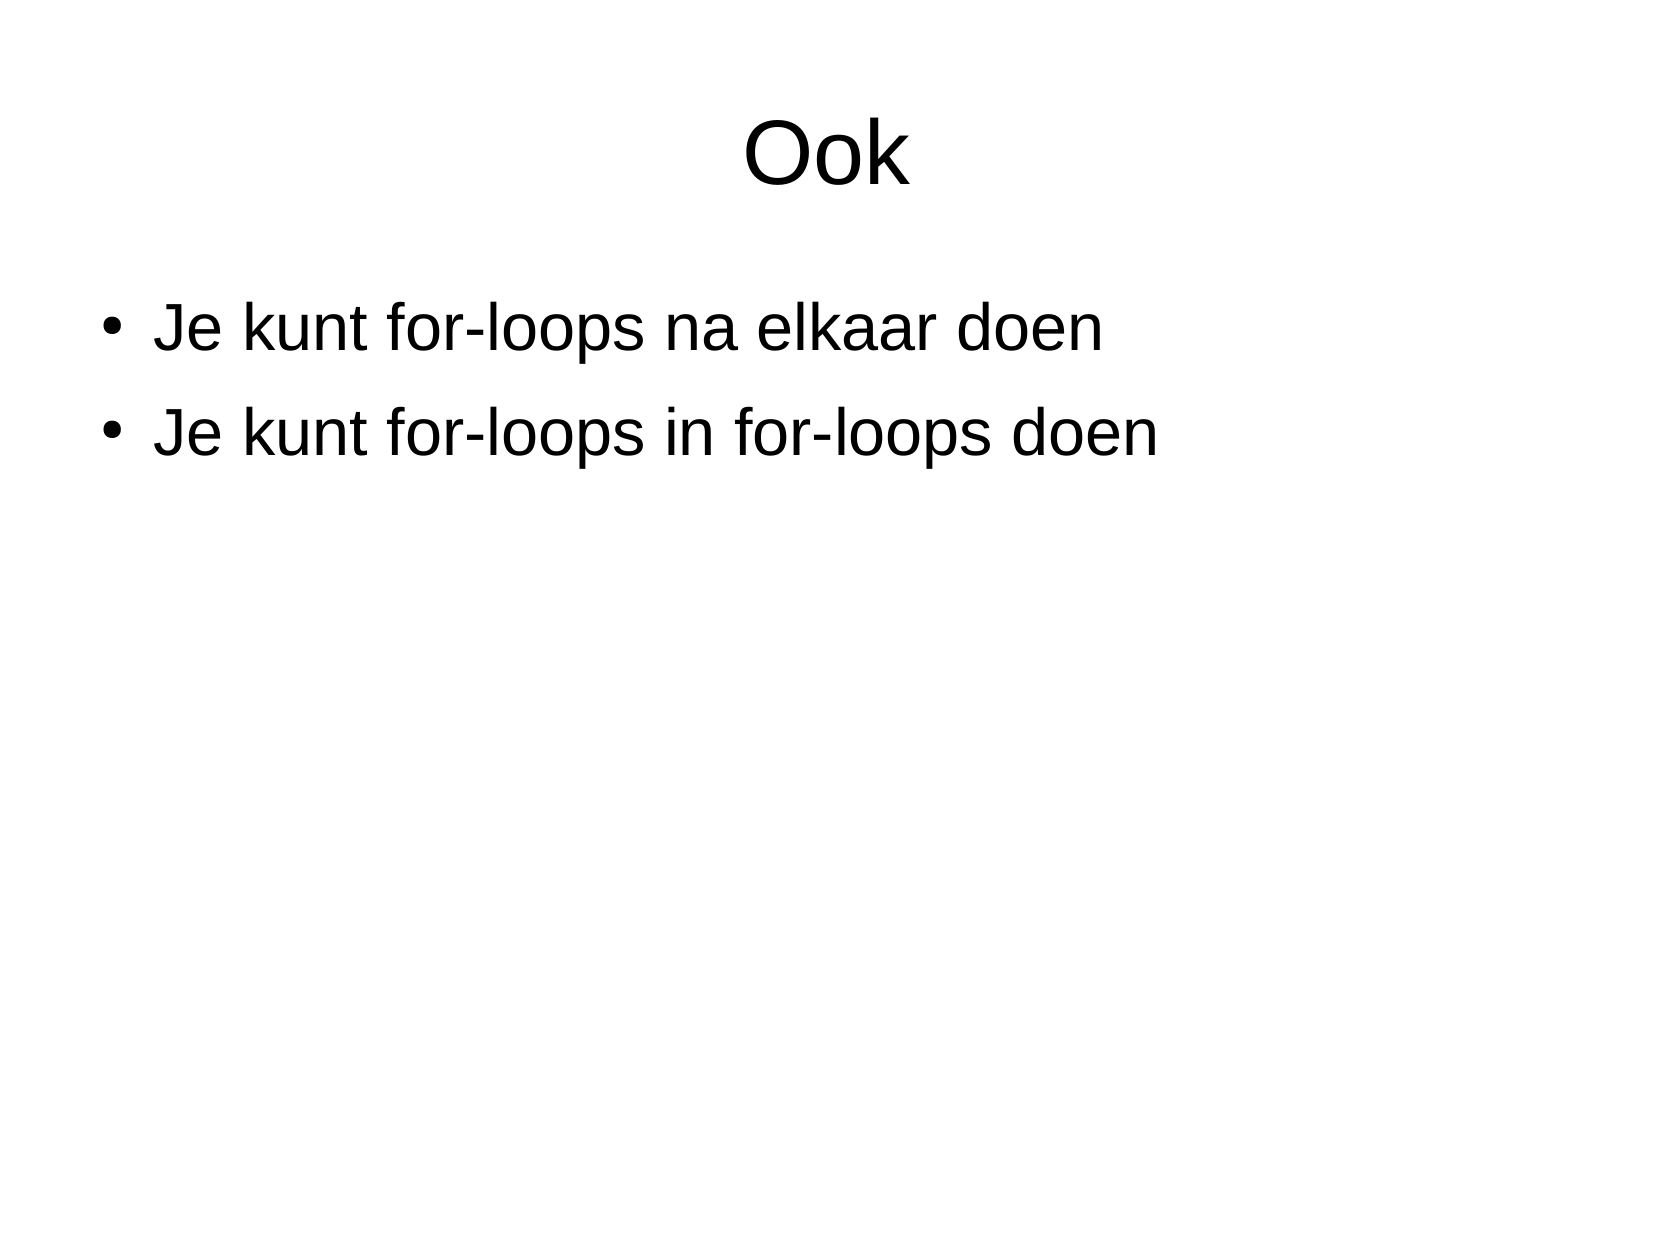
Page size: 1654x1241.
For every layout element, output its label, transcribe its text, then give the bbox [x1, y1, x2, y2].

list Je kunt for-loops na elkaar doen Je kunt for-loops in for-loops doen [82, 290, 1571, 1010]
title Ook [82, 49, 1571, 257]
